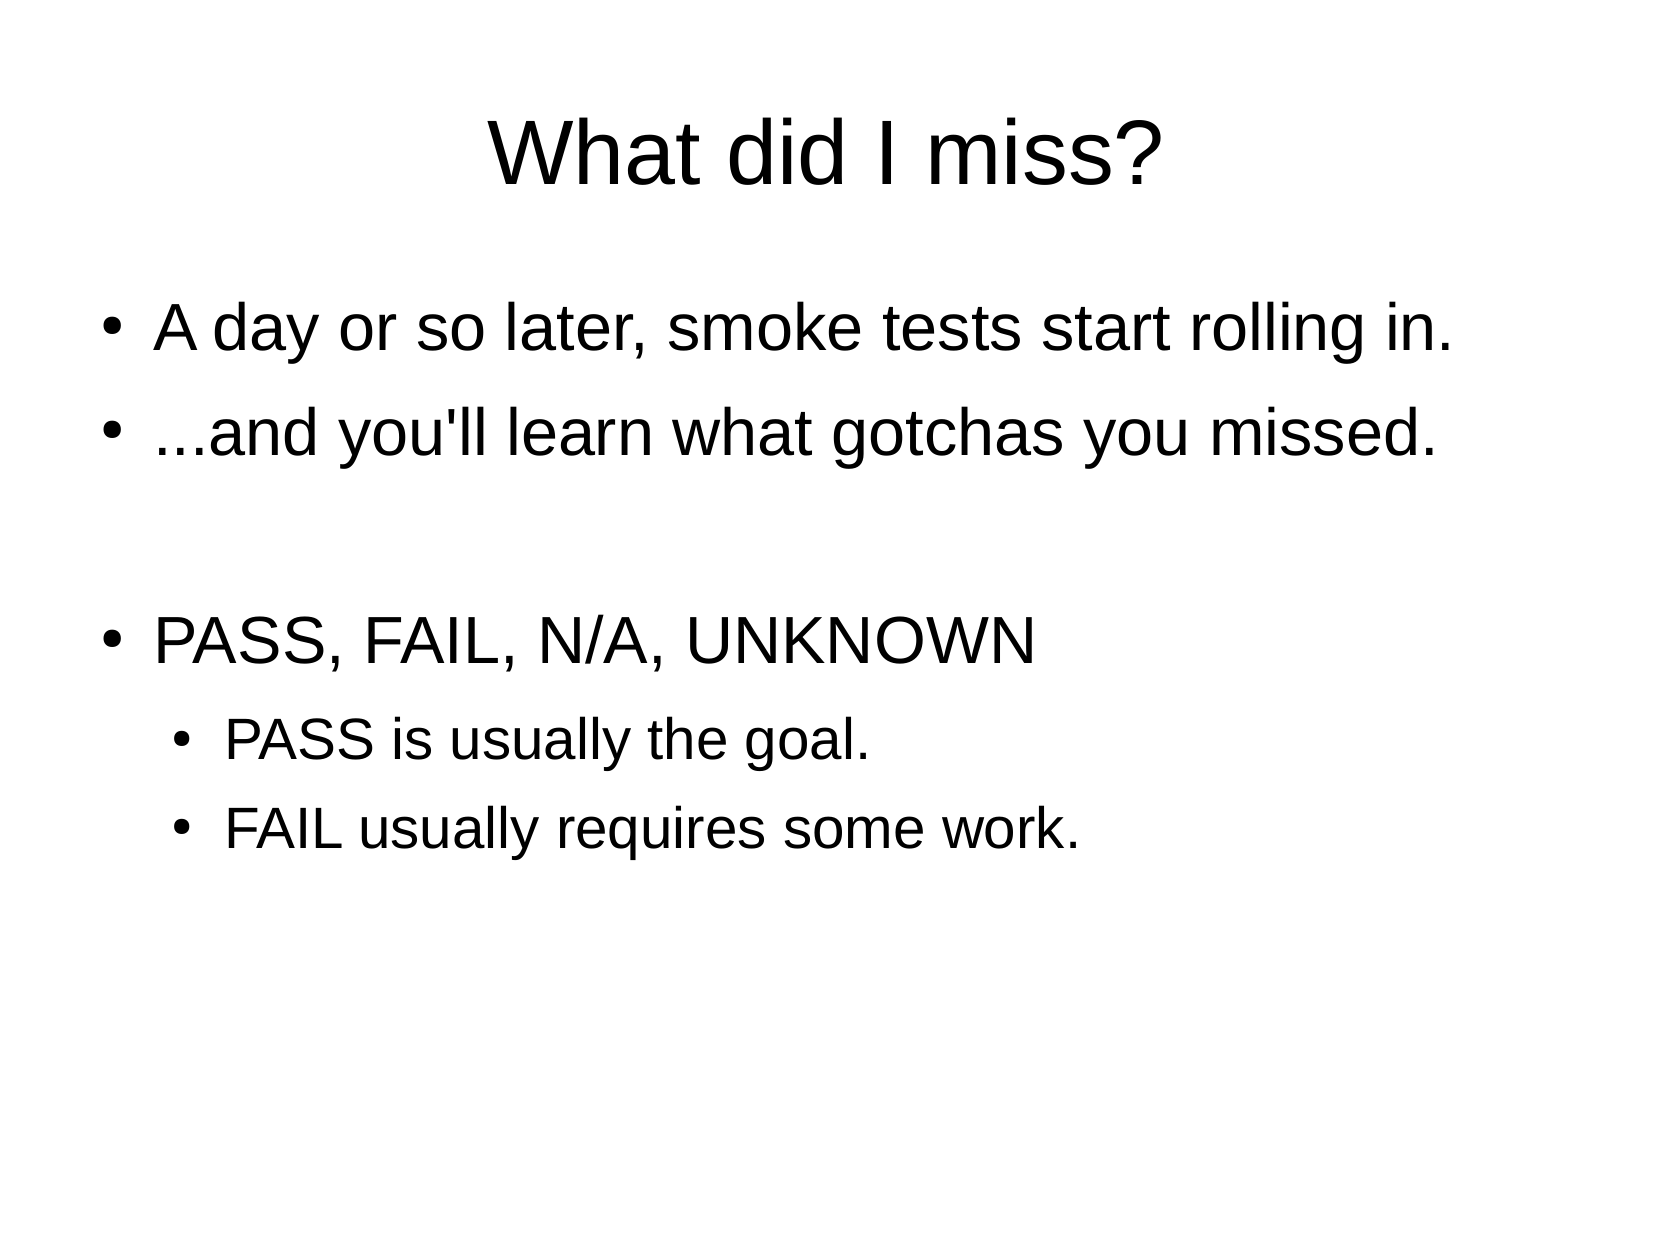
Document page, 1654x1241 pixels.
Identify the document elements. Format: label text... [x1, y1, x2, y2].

list A day or so later, smoke tests start rolling in. ...and you'll learn what gotchas you missed. PASS, FAIL, N/A, UNKNOWN PASS is usually the goal. FAIL usually requires some work. [82, 290, 1571, 1109]
title What did I miss? [82, 49, 1571, 257]
